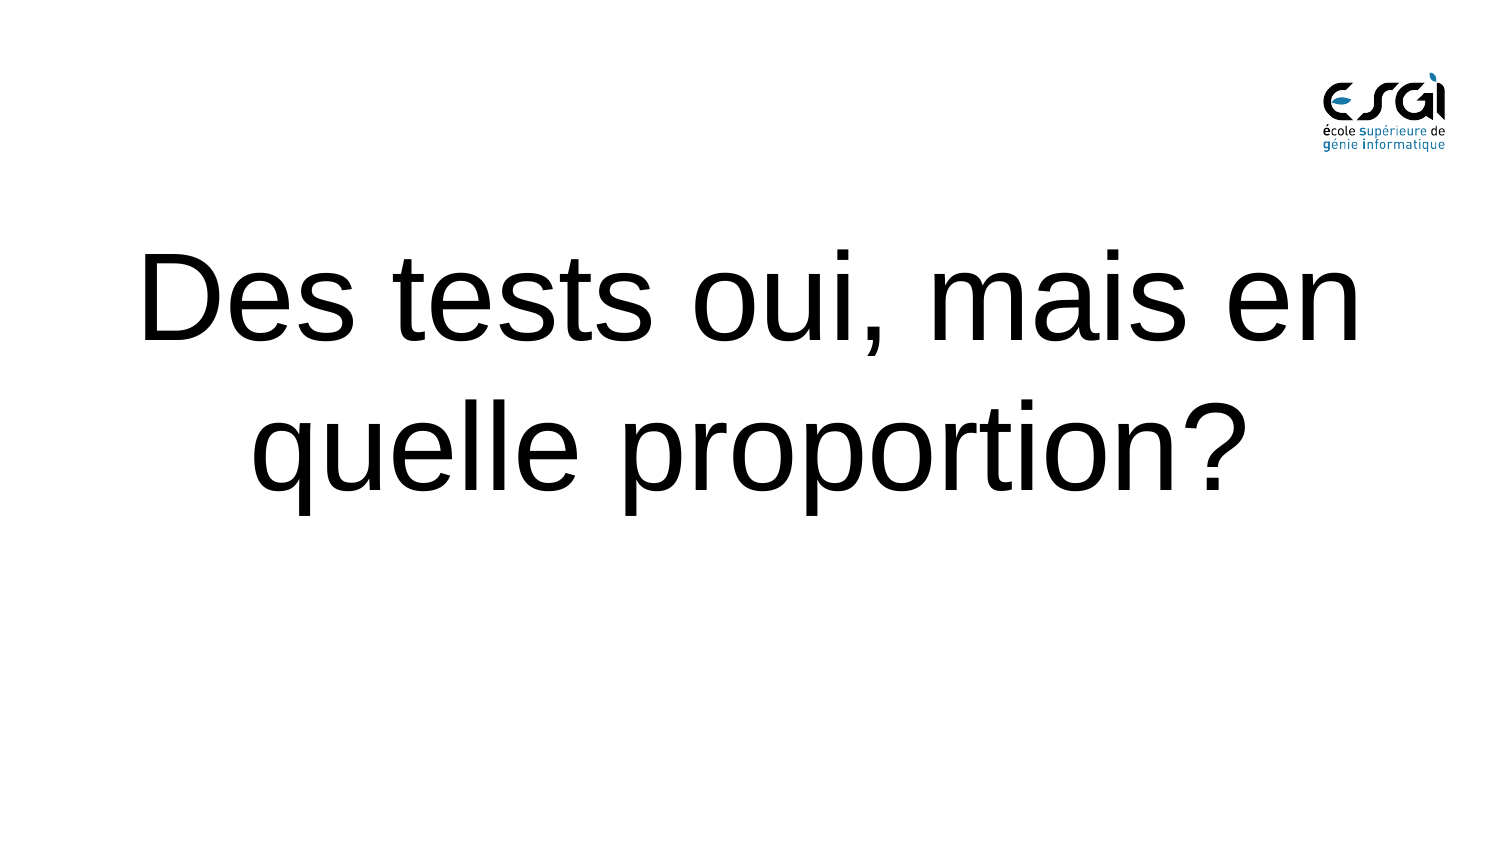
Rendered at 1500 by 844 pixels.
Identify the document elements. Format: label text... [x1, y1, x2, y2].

title Des tests oui, mais en quelle proportion? [51, 132, 1449, 681]
picture [1319, 67, 1449, 157]
